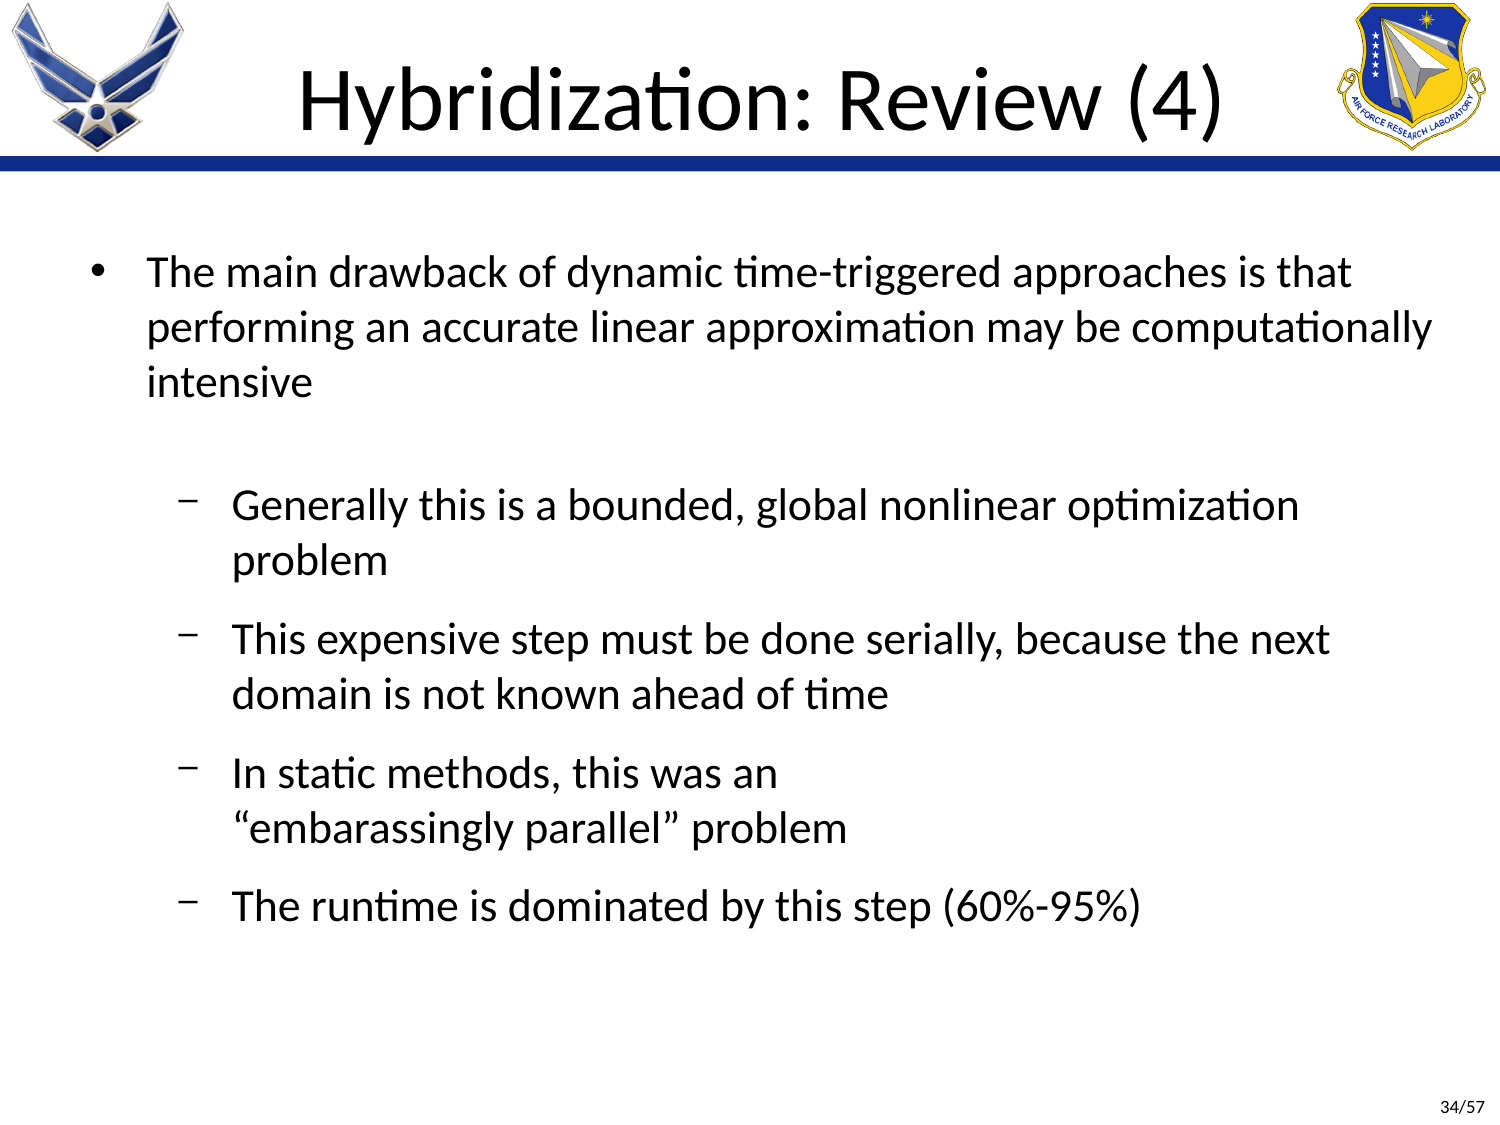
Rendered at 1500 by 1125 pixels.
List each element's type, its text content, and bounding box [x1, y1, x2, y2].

title Hybridization: Review (4) [87, 0, 1438, 188]
list The main drawback of dynamic time-triggered approaches is that performing an accurate linear approximation may be computationally intensive Generally this is a bounded, global nonlinear optimization problem This expensive step must be done serially, because the next domain is not known ahead of time In static methods, this was an “embarassingly parallel” problem The runtime is dominated by this step (60%-95%) [75, 234, 1471, 797]
picture [2, 0, 87, 156]
picture [1438, 3, 1486, 151]
